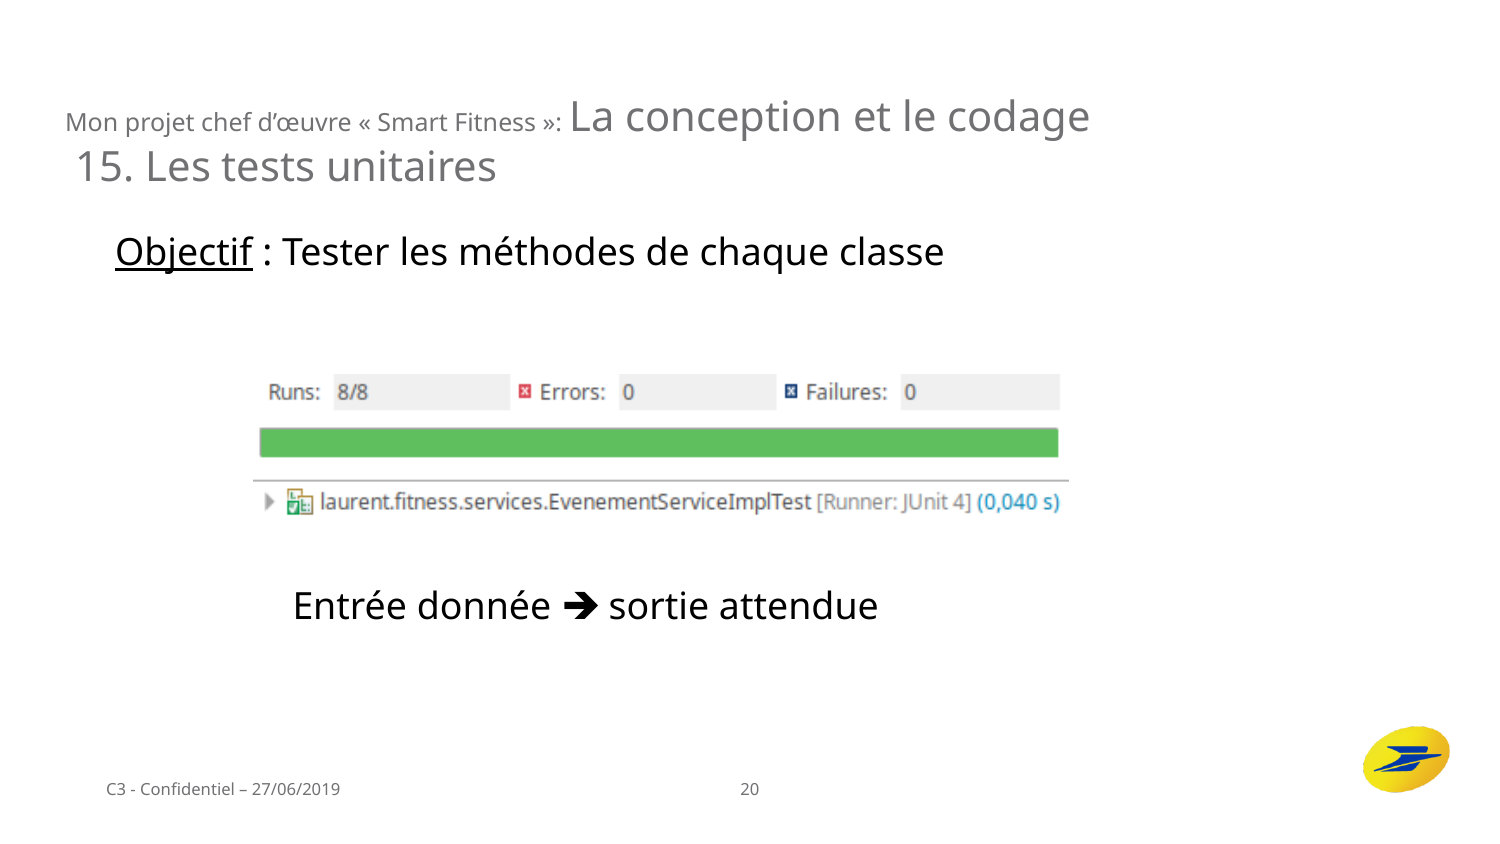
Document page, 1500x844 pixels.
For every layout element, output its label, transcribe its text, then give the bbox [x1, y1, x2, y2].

title Mon projet chef d’œuvre « Smart Fitness »: La conception et le codage 15. Les tests unitaires [64, 89, 1436, 169]
picture [1346, 702, 1465, 821]
picture [253, 374, 1069, 529]
text_box Entrée donnée  sortie attendue [278, 552, 1116, 634]
text_box Objectif : Tester les méthodes de chaque classe [100, 198, 1098, 280]
